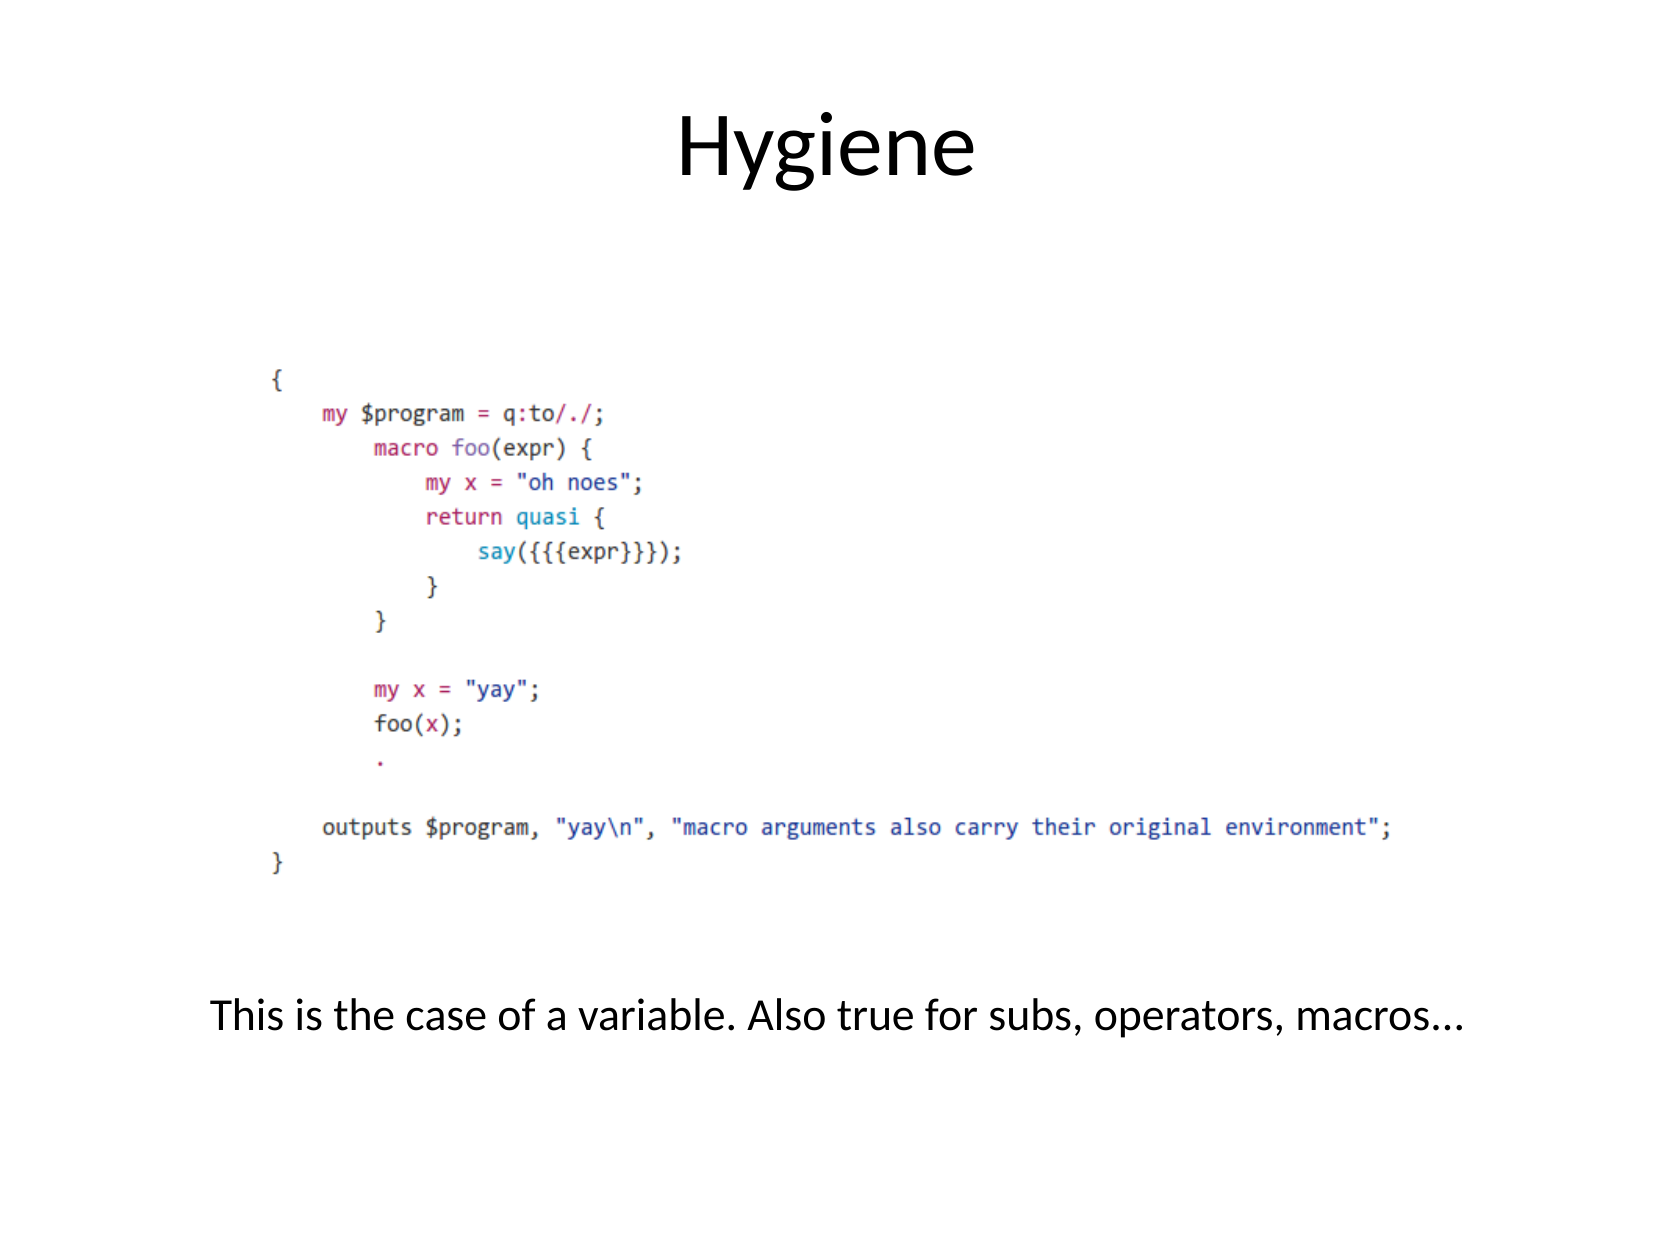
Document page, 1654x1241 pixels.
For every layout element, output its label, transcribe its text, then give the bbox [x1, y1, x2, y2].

text_box This is the case of a variable. Also true for subs, operators, macros... [195, 989, 1481, 1051]
title Hygiene [82, 49, 1571, 257]
picture [257, 354, 1422, 901]
